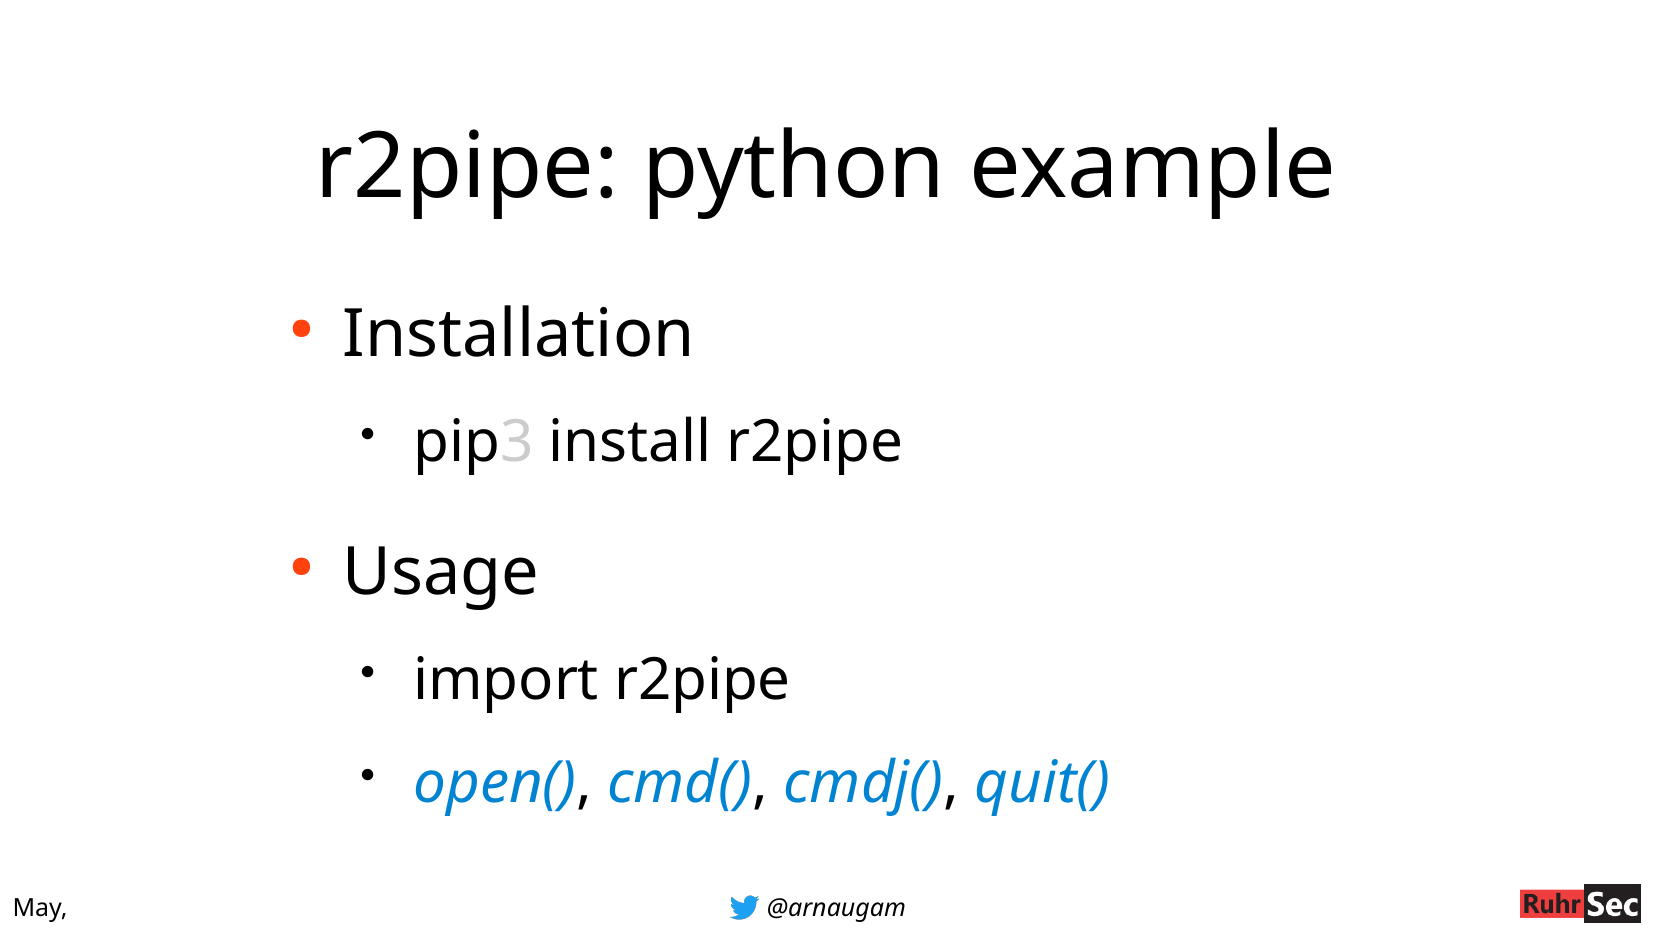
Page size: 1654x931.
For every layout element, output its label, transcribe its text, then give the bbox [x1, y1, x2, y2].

picture [721, 884, 768, 931]
picture [1520, 884, 1641, 923]
title r2pipe: python example [82, 84, 1571, 240]
list Installation pip3 install r2pipe Usage import r2pipe open(), cmd(), cmdj(), quit() [271, 284, 1382, 631]
